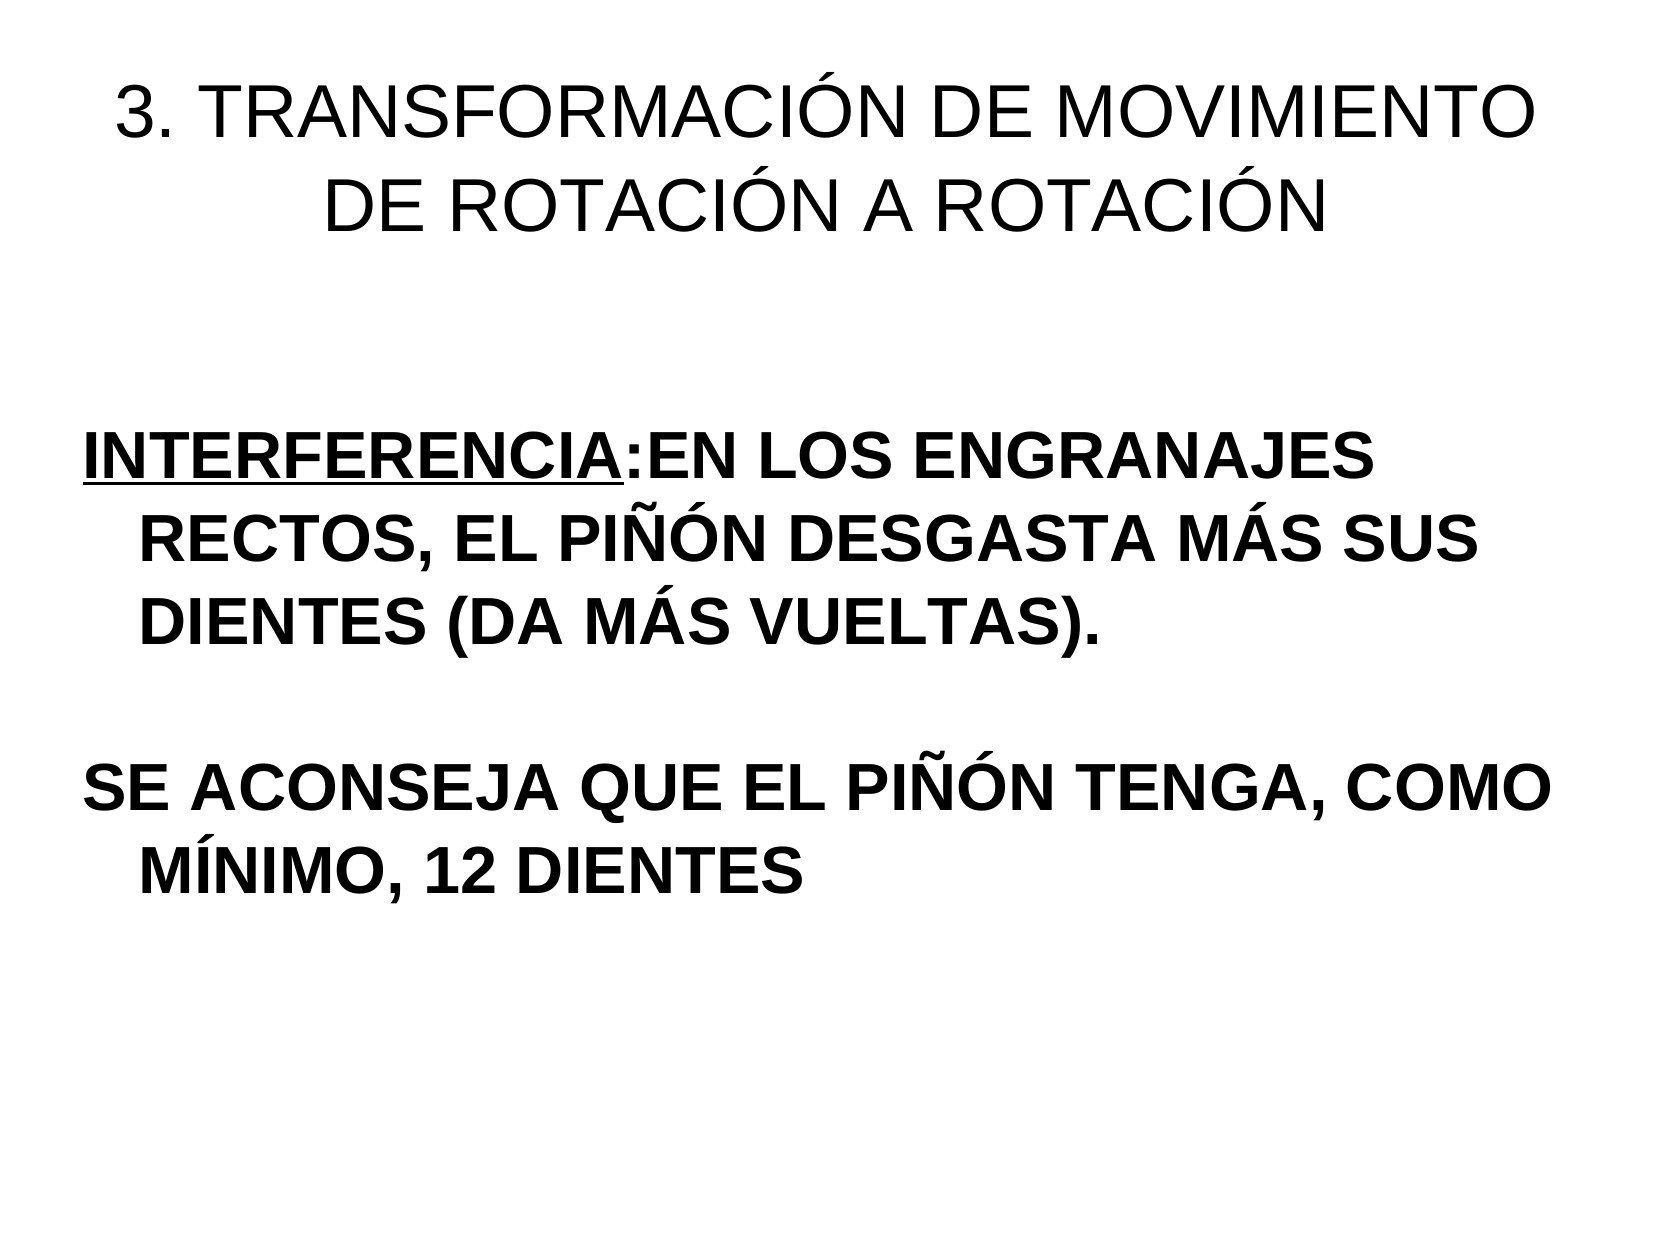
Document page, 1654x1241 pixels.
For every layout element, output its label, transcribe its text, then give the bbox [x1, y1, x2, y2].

title 3. TRANSFORMACIÓN DE MOVIMIENTO DE ROTACIÓN A ROTACIÓN [82, 45, 1571, 260]
subtitle INTERFERENCIA:EN LOS ENGRANAJES RECTOS, EL PIÑÓN DESGASTA MÁS SUS DIENTES (DA MÁS VUELTAS). SE ACONSEJA QUE EL PIÑÓN TENGA, COMO MÍNIMO, 12 DIENTES [82, 297, 1571, 1102]
